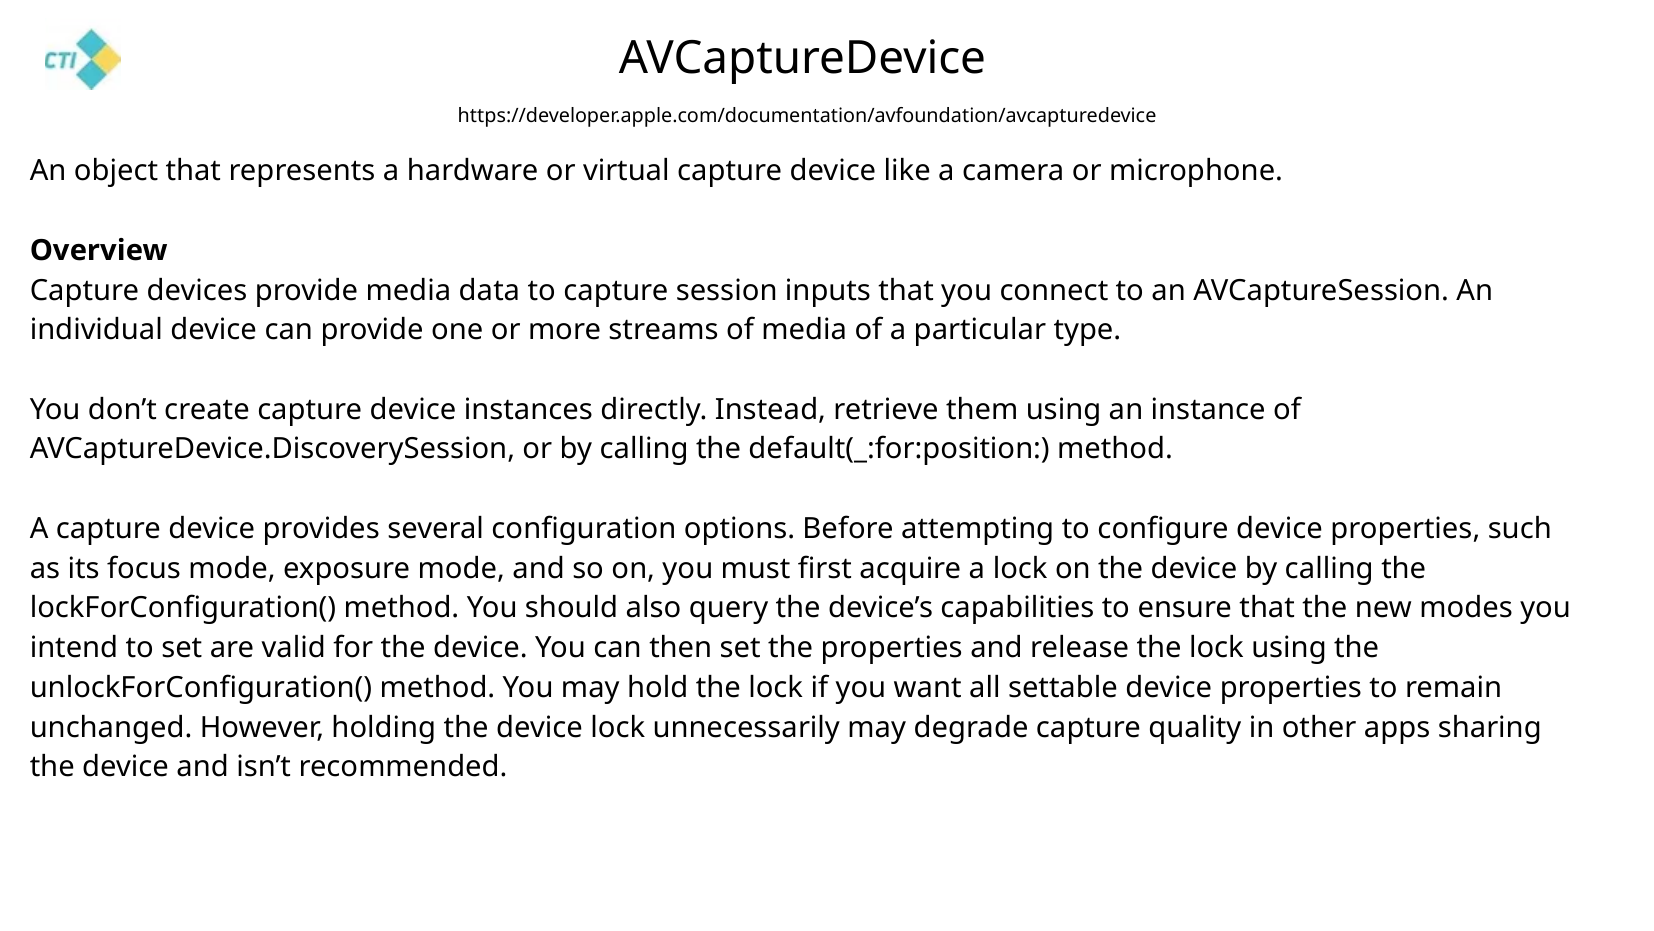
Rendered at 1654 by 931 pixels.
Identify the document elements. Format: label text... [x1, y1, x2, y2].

text_box An object that represents a hardware or virtual capture device like a camera or microphone. Overview Capture devices provide media data to capture session inputs that you connect to an AVCaptureSession. An individual device can provide one or more streams of media of a particular type. You don’t create capture device instances directly. Instead, retrieve them using an instance of AVCaptureDevice.DiscoverySession, or by calling the default(_:for:position:) method. A capture device provides several configuration options. Before attempting to configure device properties, such as its focus mode, exposure mode, and so on, you must first acquire a lock on the device by calling the lockForConfiguration() method. You should also query the device’s capabilities to ensure that the new modes you intend to set are valid for the device. You can then set the properties and release the lock using the unlockForConfiguration() method. You may hold the lock if you want all settable device properties to remain unchanged. However, holding the device lock unnecessarily may degrade capture quality in other apps sharing the device and isn’t recommended. [15, 142, 1591, 916]
text_box https://developer.apple.com/documentation/avfoundation/avcapturedevice [442, 93, 1411, 142]
picture [45, 18, 121, 91]
text_box AVCaptureDevice [225, 17, 1381, 136]
